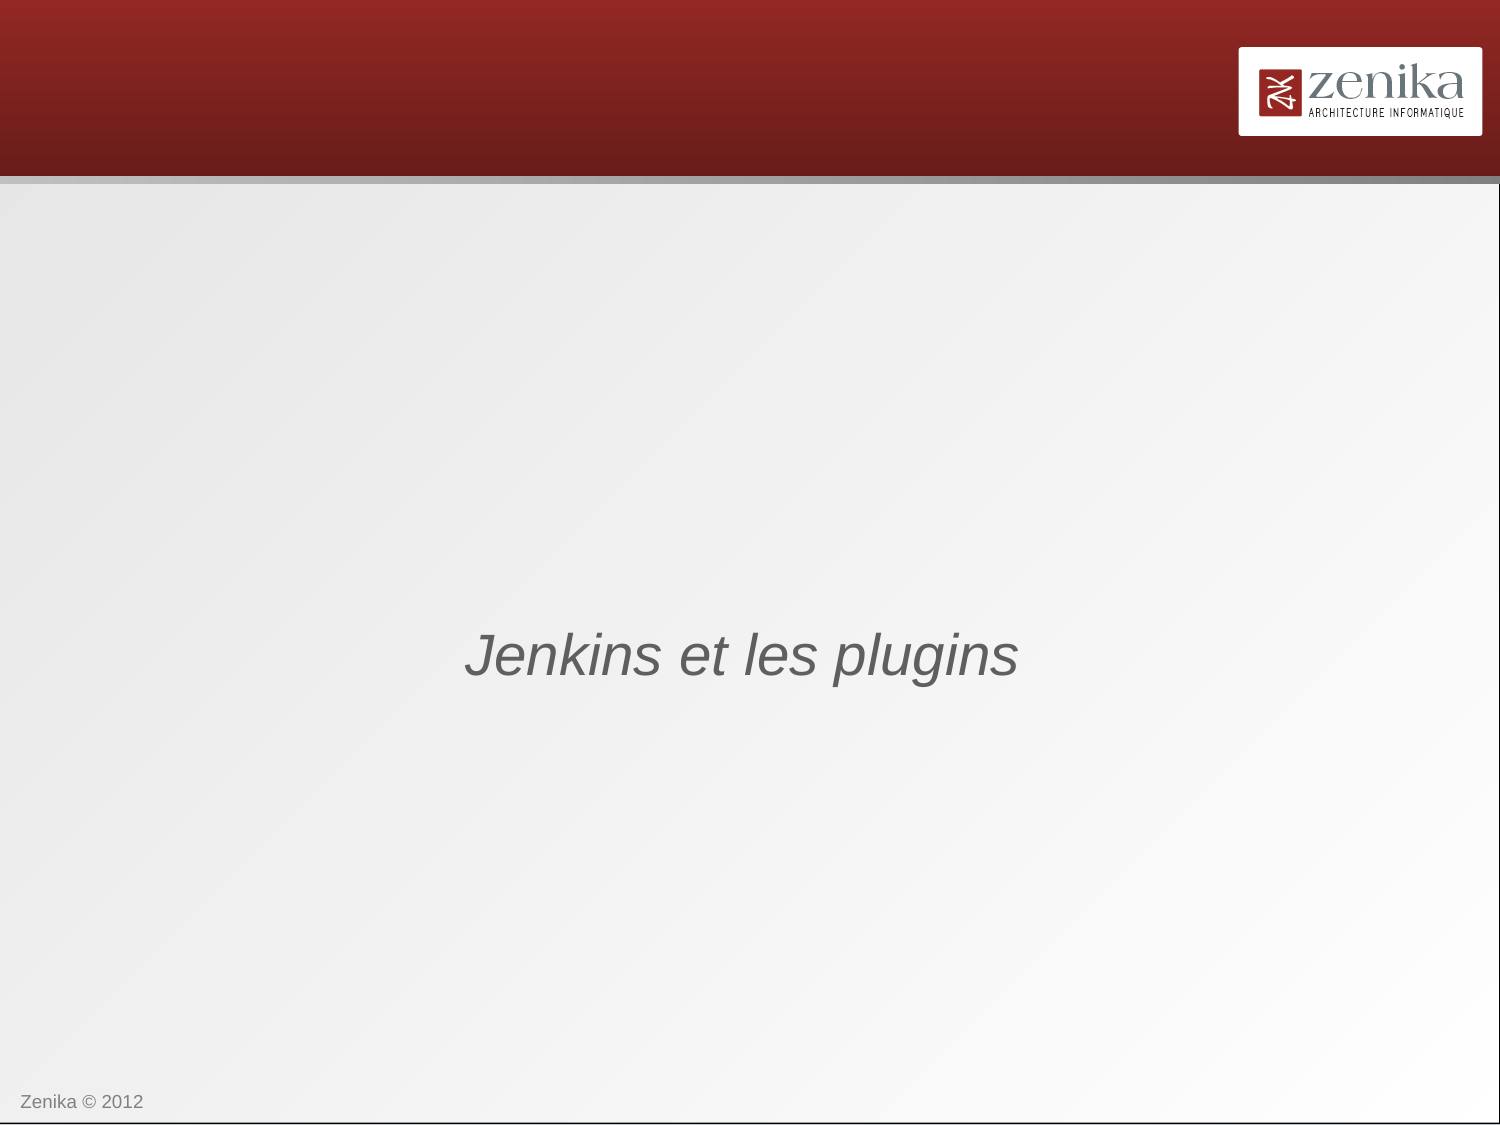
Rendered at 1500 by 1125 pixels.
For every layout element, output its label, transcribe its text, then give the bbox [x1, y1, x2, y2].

picture [1257, 58, 1464, 125]
subtitle Jenkins et les plugins [50, 257, 1435, 1072]
